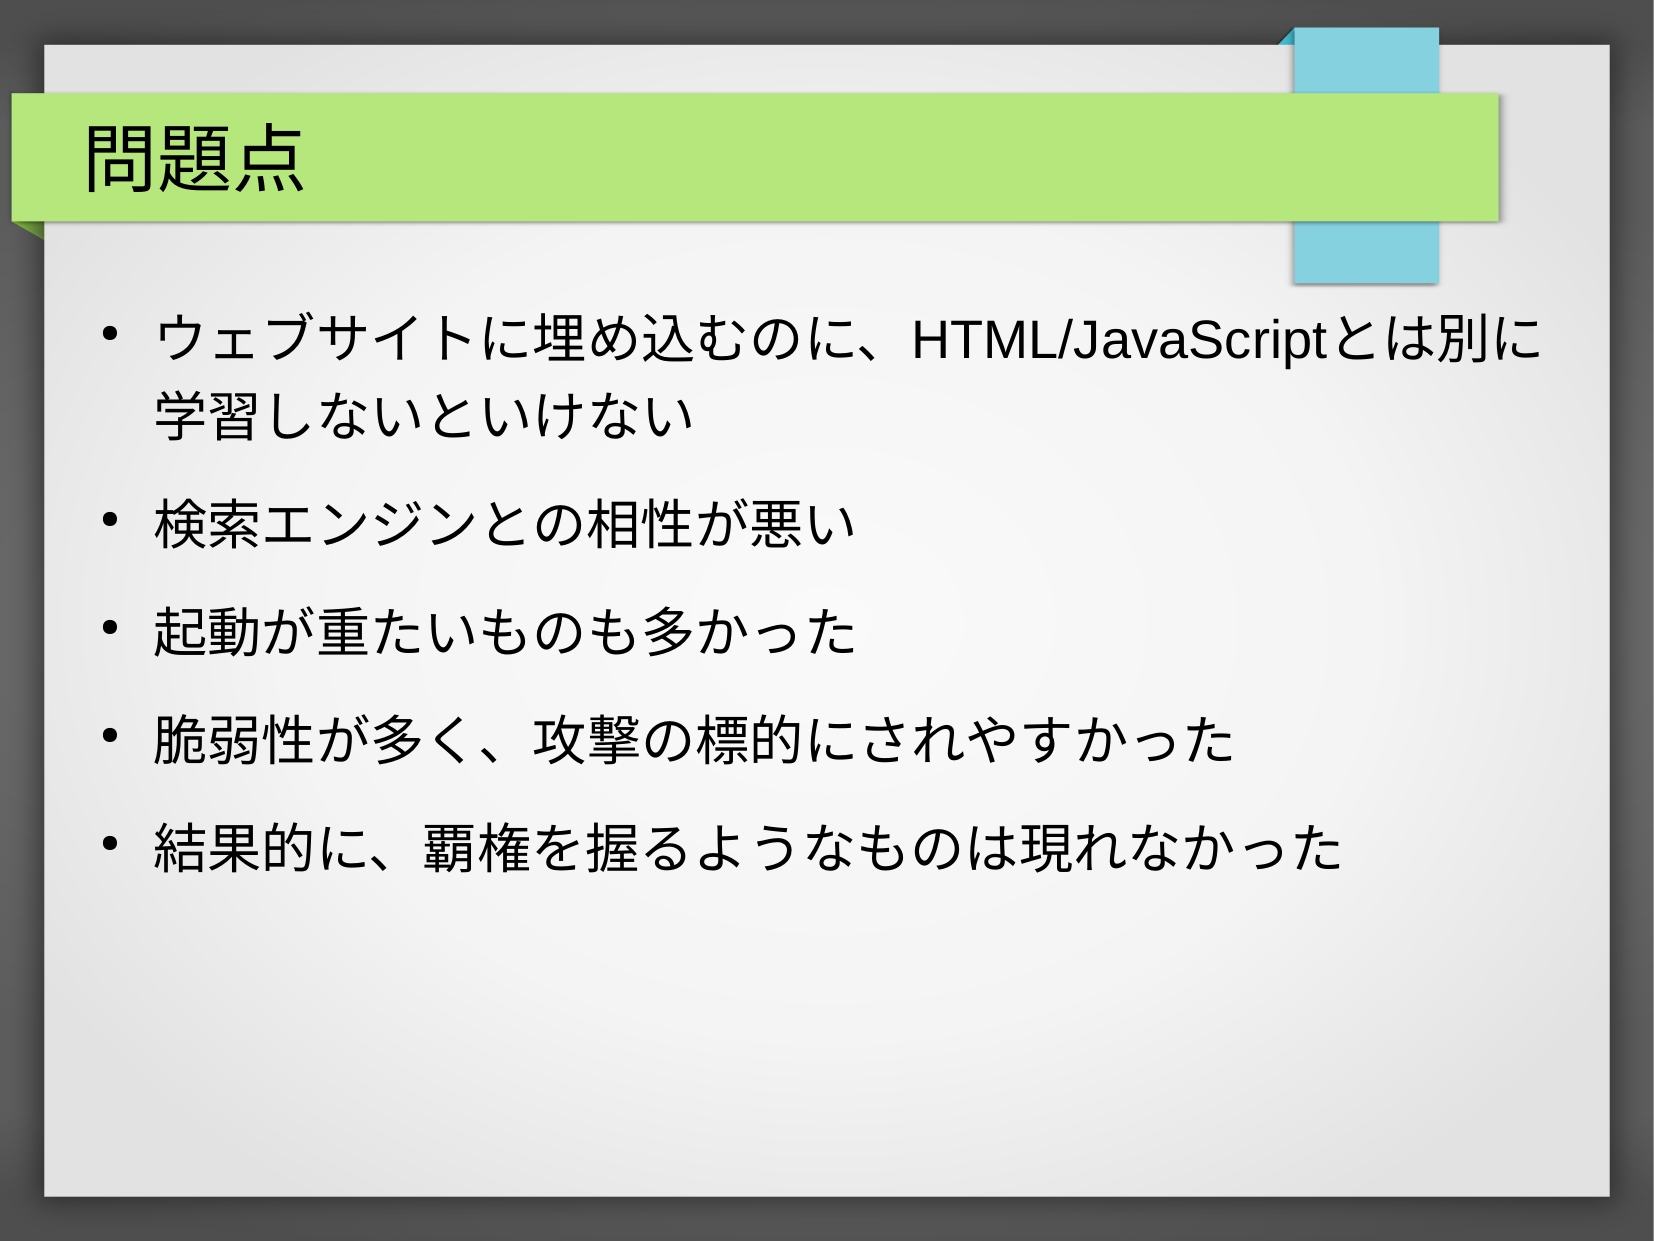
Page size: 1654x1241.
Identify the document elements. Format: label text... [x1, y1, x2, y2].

picture [0, 0, 1654, 1241]
title 問題点 [82, 94, 1264, 213]
list ウェブサイトに埋め込むのに、HTML/JavaScriptとは別に学習しないといけない 検索エンジンとの相性が悪い 起動が重たいものも多かった 脆弱性が多く、攻撃の標的にされやすかった 結果的に、覇権を握るようなものは現れなかった [82, 295, 1571, 1015]
